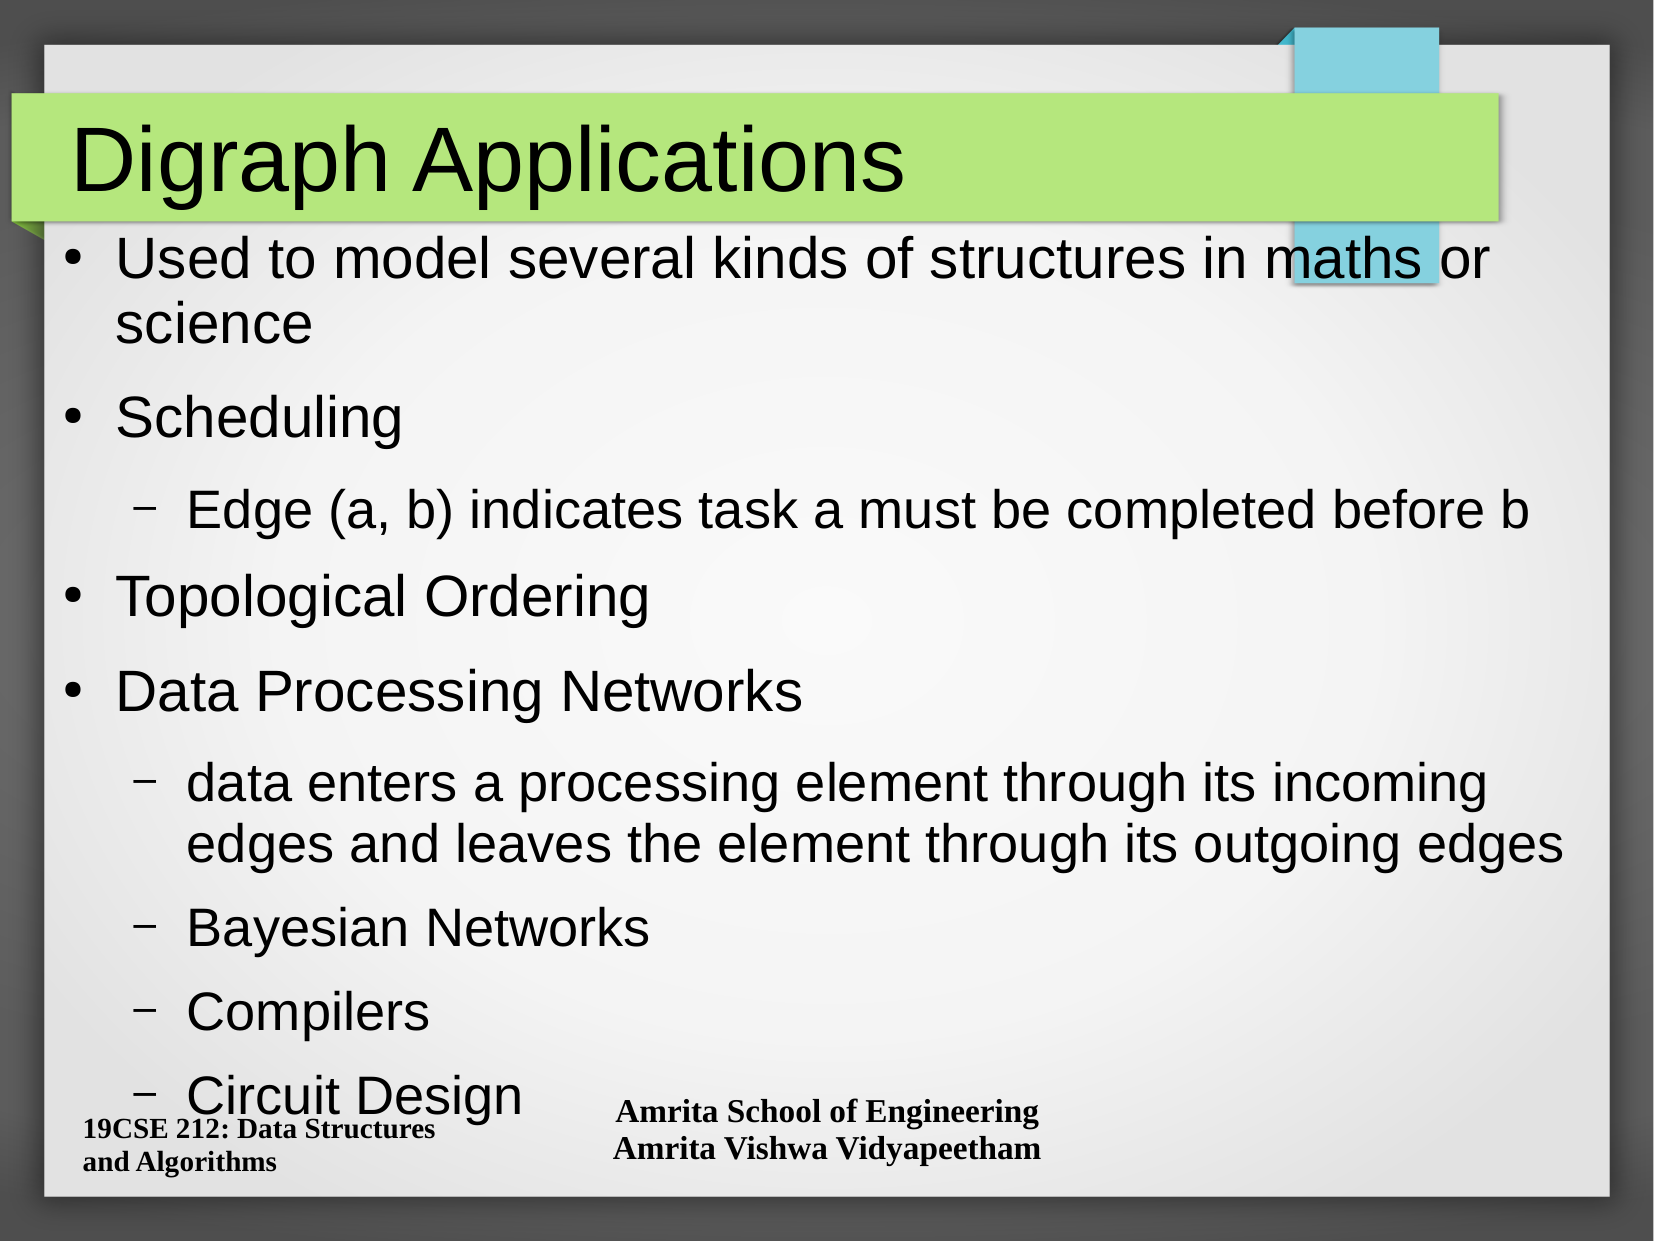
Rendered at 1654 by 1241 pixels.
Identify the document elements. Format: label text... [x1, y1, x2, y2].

picture [0, 0, 1654, 1241]
list Used to model several kinds of structures in maths or science Scheduling Edge (a, b) indicates task a must be completed before b Topological Ordering Data Processing Networks data enters a processing element through its incoming edges and leaves the element through its outgoing edges Bayesian Networks Compilers Circuit Design [45, 225, 1591, 1066]
title Digraph Applications [70, 106, 1229, 213]
